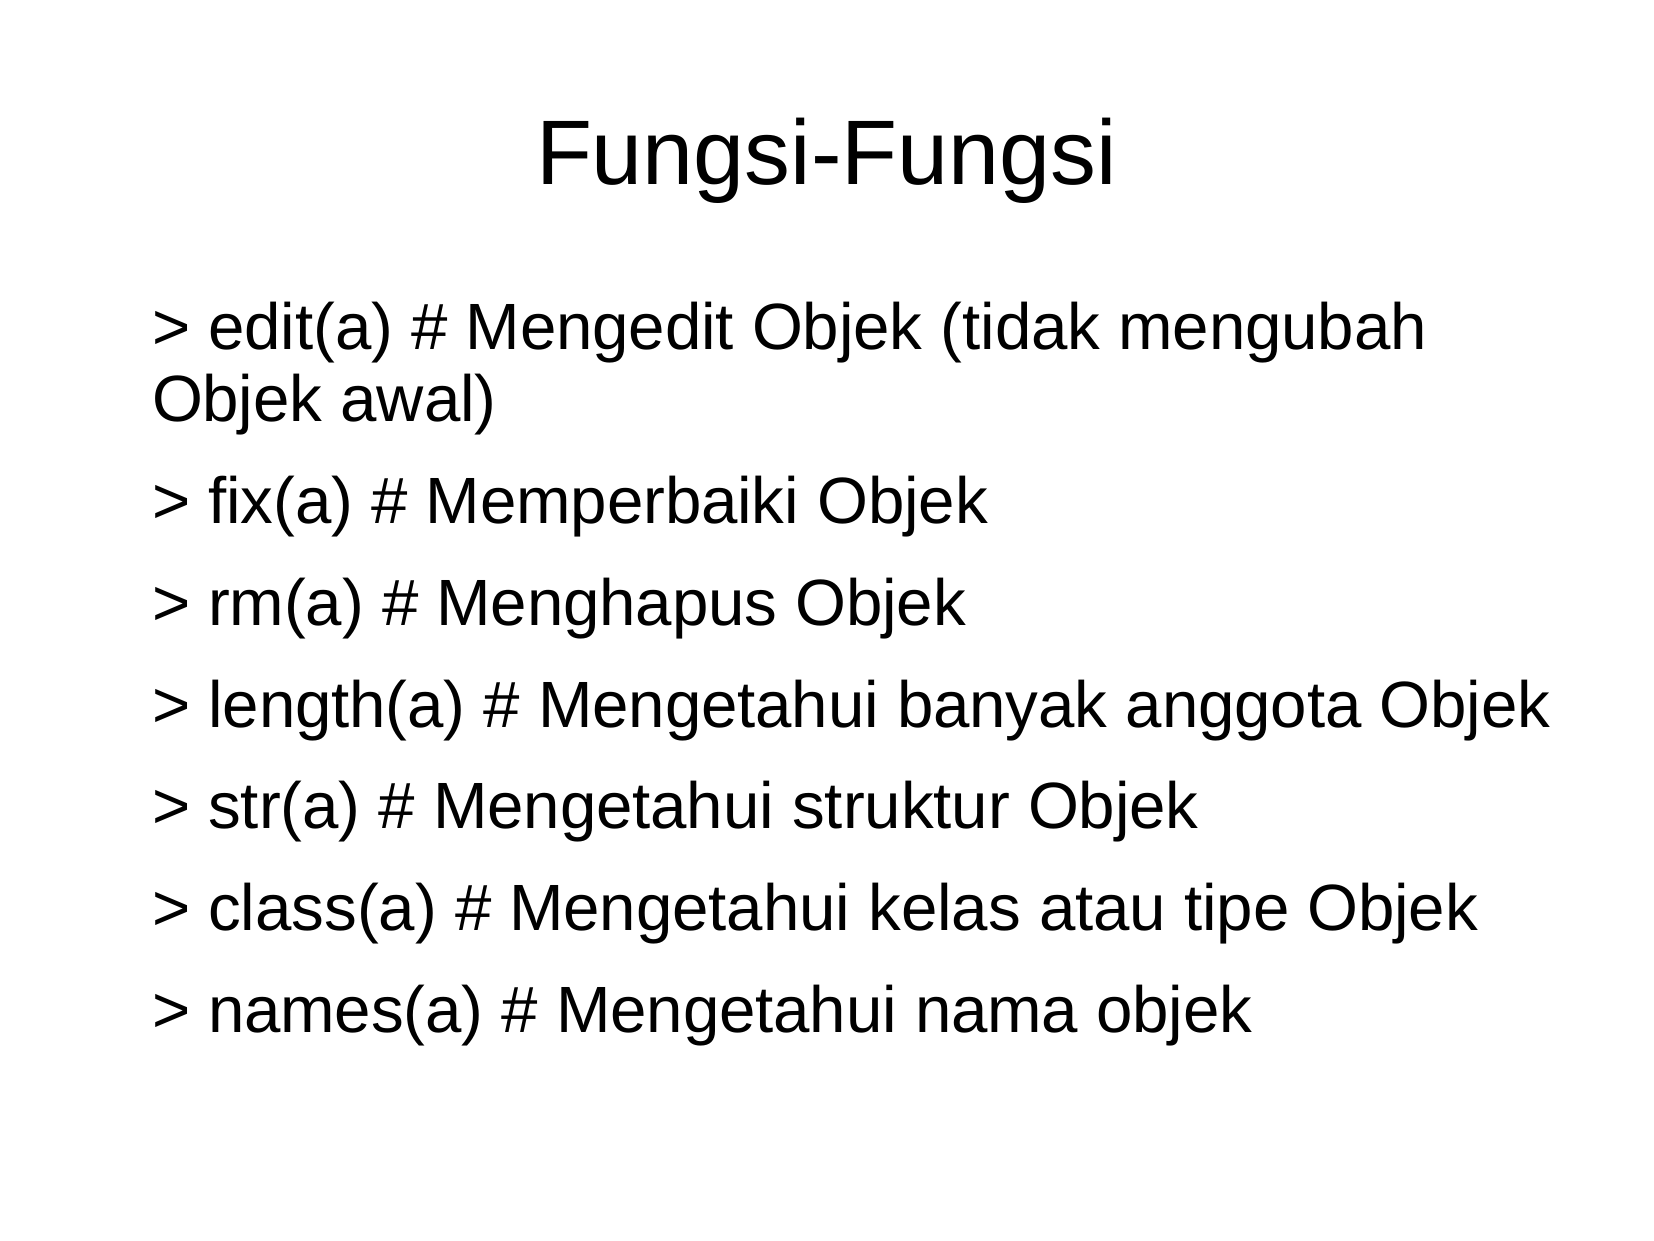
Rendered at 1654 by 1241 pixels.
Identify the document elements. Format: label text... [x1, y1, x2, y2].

title Fungsi-Fungsi [82, 49, 1571, 257]
list > edit(a) # Mengedit Objek (tidak mengubah Objek awal) > fix(a) # Memperbaiki Objek > rm(a) # Menghapus Objek > length(a) # Mengetahui banyak anggota Objek > str(a) # Mengetahui struktur Objek > class(a) # Mengetahui kelas atau tipe Objek > names(a) # Mengetahui nama objek [82, 290, 1571, 1111]
